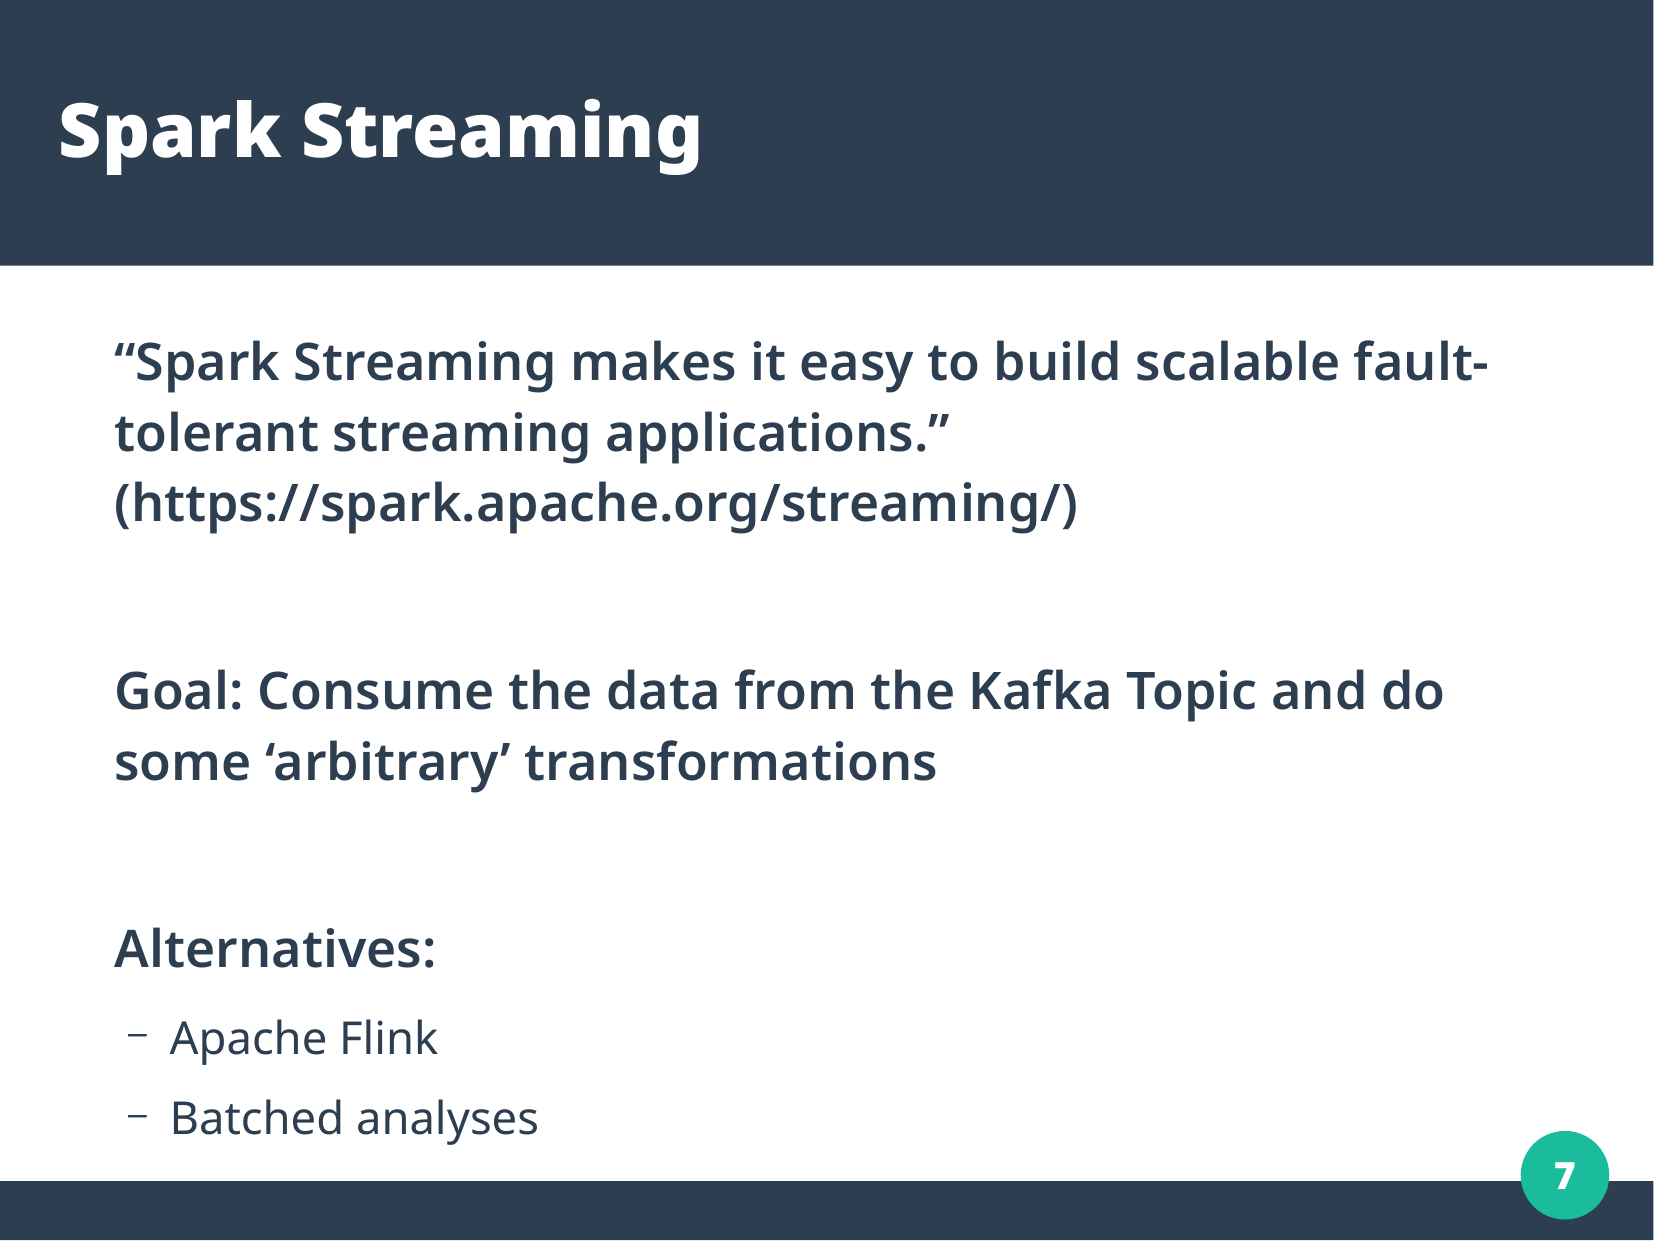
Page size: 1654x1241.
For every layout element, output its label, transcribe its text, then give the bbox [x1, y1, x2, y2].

title Spark Streaming [59, 49, 1595, 207]
list “Spark Streaming makes it easy to build scalable fault-tolerant streaming applications.” (https://spark.apache.org/streaming/) Goal: Consume the data from the Kafka Topic and do some ‘arbitrary’ transformations Alternatives: Apache Flink Batched analyses [59, 324, 1595, 1152]
